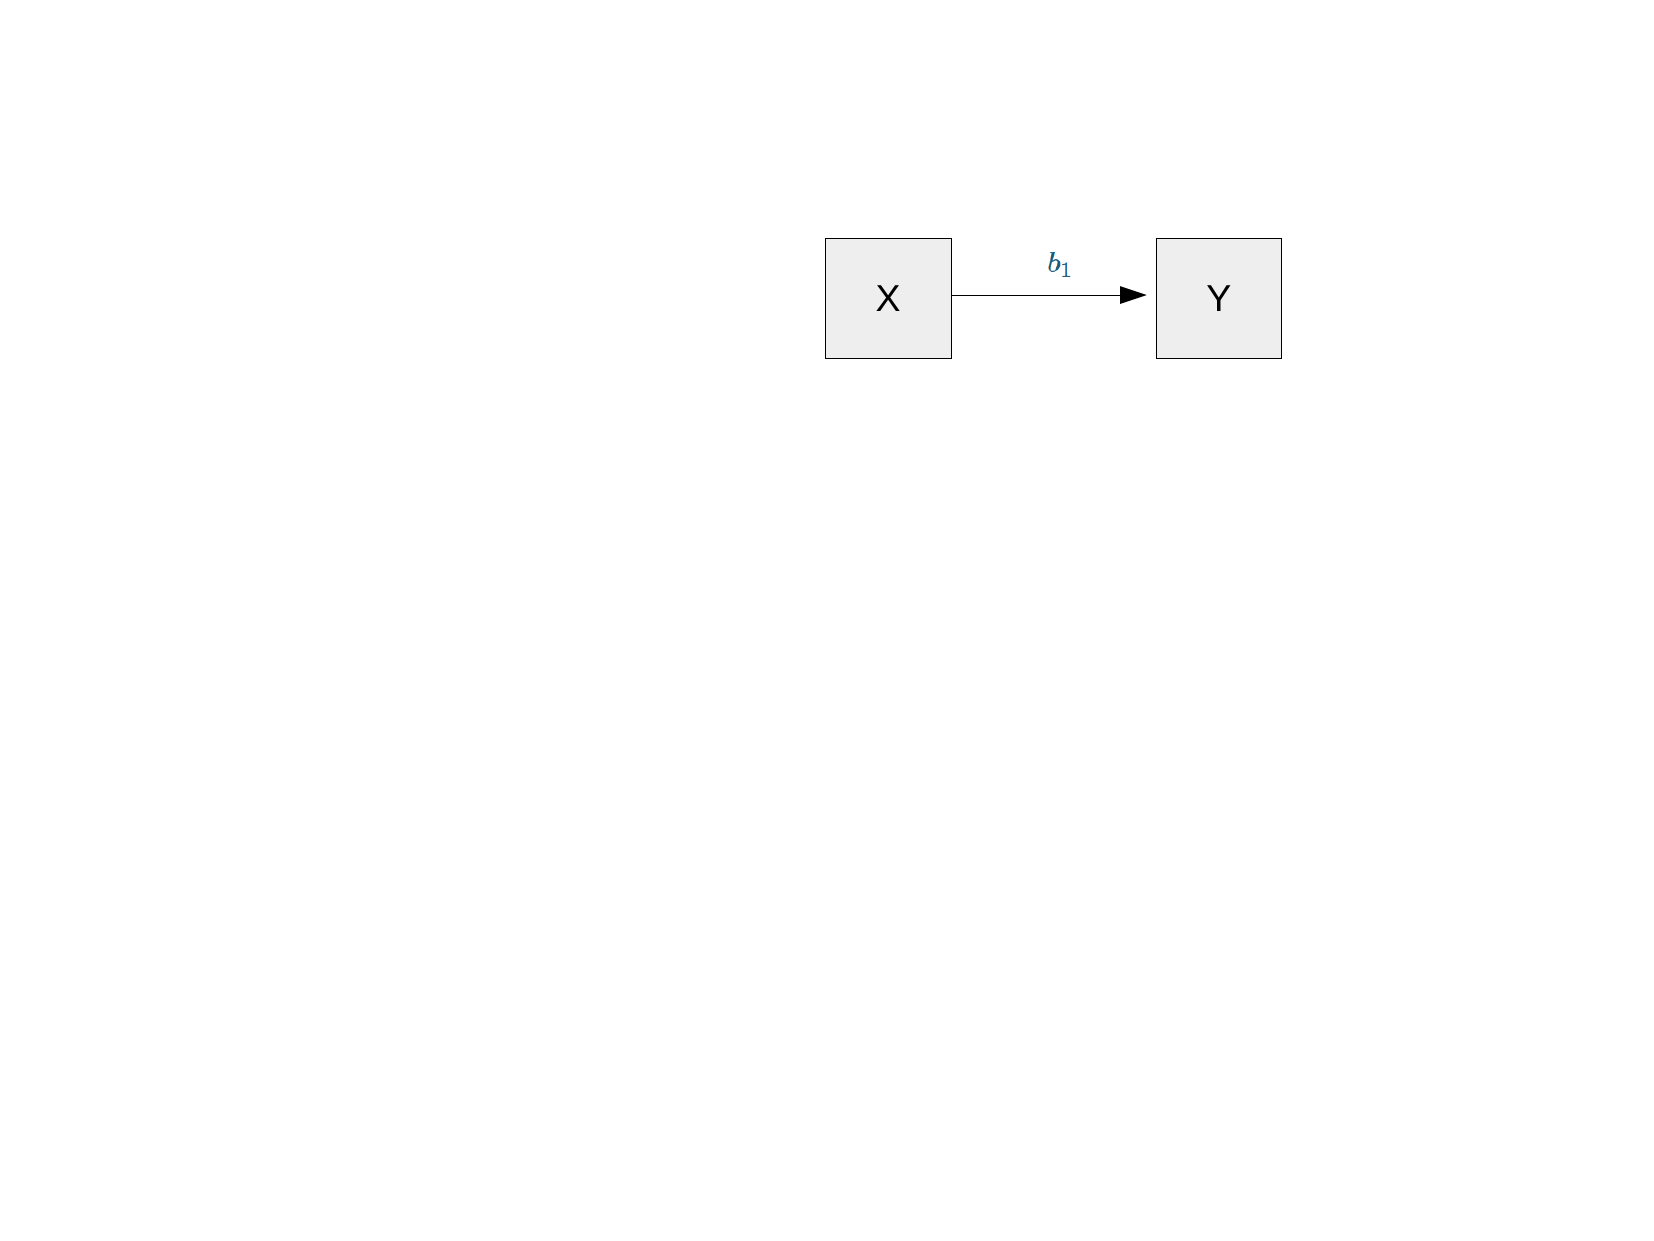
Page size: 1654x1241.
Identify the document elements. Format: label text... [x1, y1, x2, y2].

text_box Y [1156, 238, 1282, 359]
picture [1041, 244, 1071, 281]
text_box X [825, 238, 952, 359]
